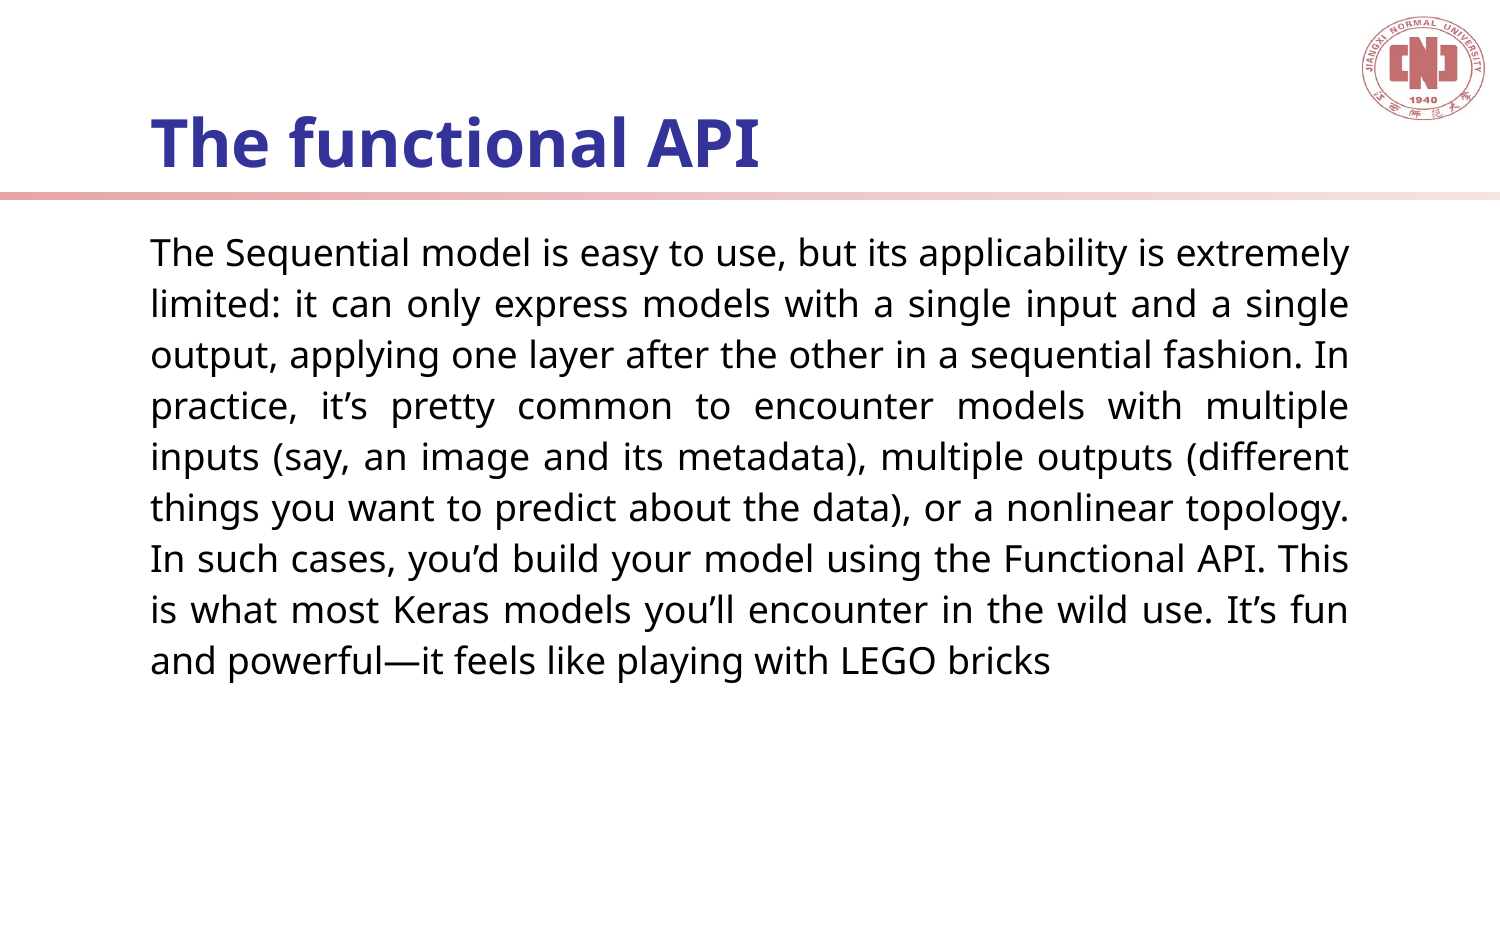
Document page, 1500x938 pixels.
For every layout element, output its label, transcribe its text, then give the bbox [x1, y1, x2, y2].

title The functional API [150, 109, 1351, 188]
picture [1360, 15, 1486, 121]
list The Sequential model is easy to use, but its applicability is extremely limited: it can only express models with a single input and a single output, applying one layer after the other in a sequential fashion. In practice, it’s pretty common to encounter models with multiple inputs (say, an image and its metadata), multiple outputs (different things you want to predict about the data), or a nonlinear topology. In such cases, you’d build your model using the Functional API. This is what most Keras models you’ll encounter in the wild use. It’s fun and powerful—it feels like playing with LEGO bricks [150, 226, 1351, 853]
